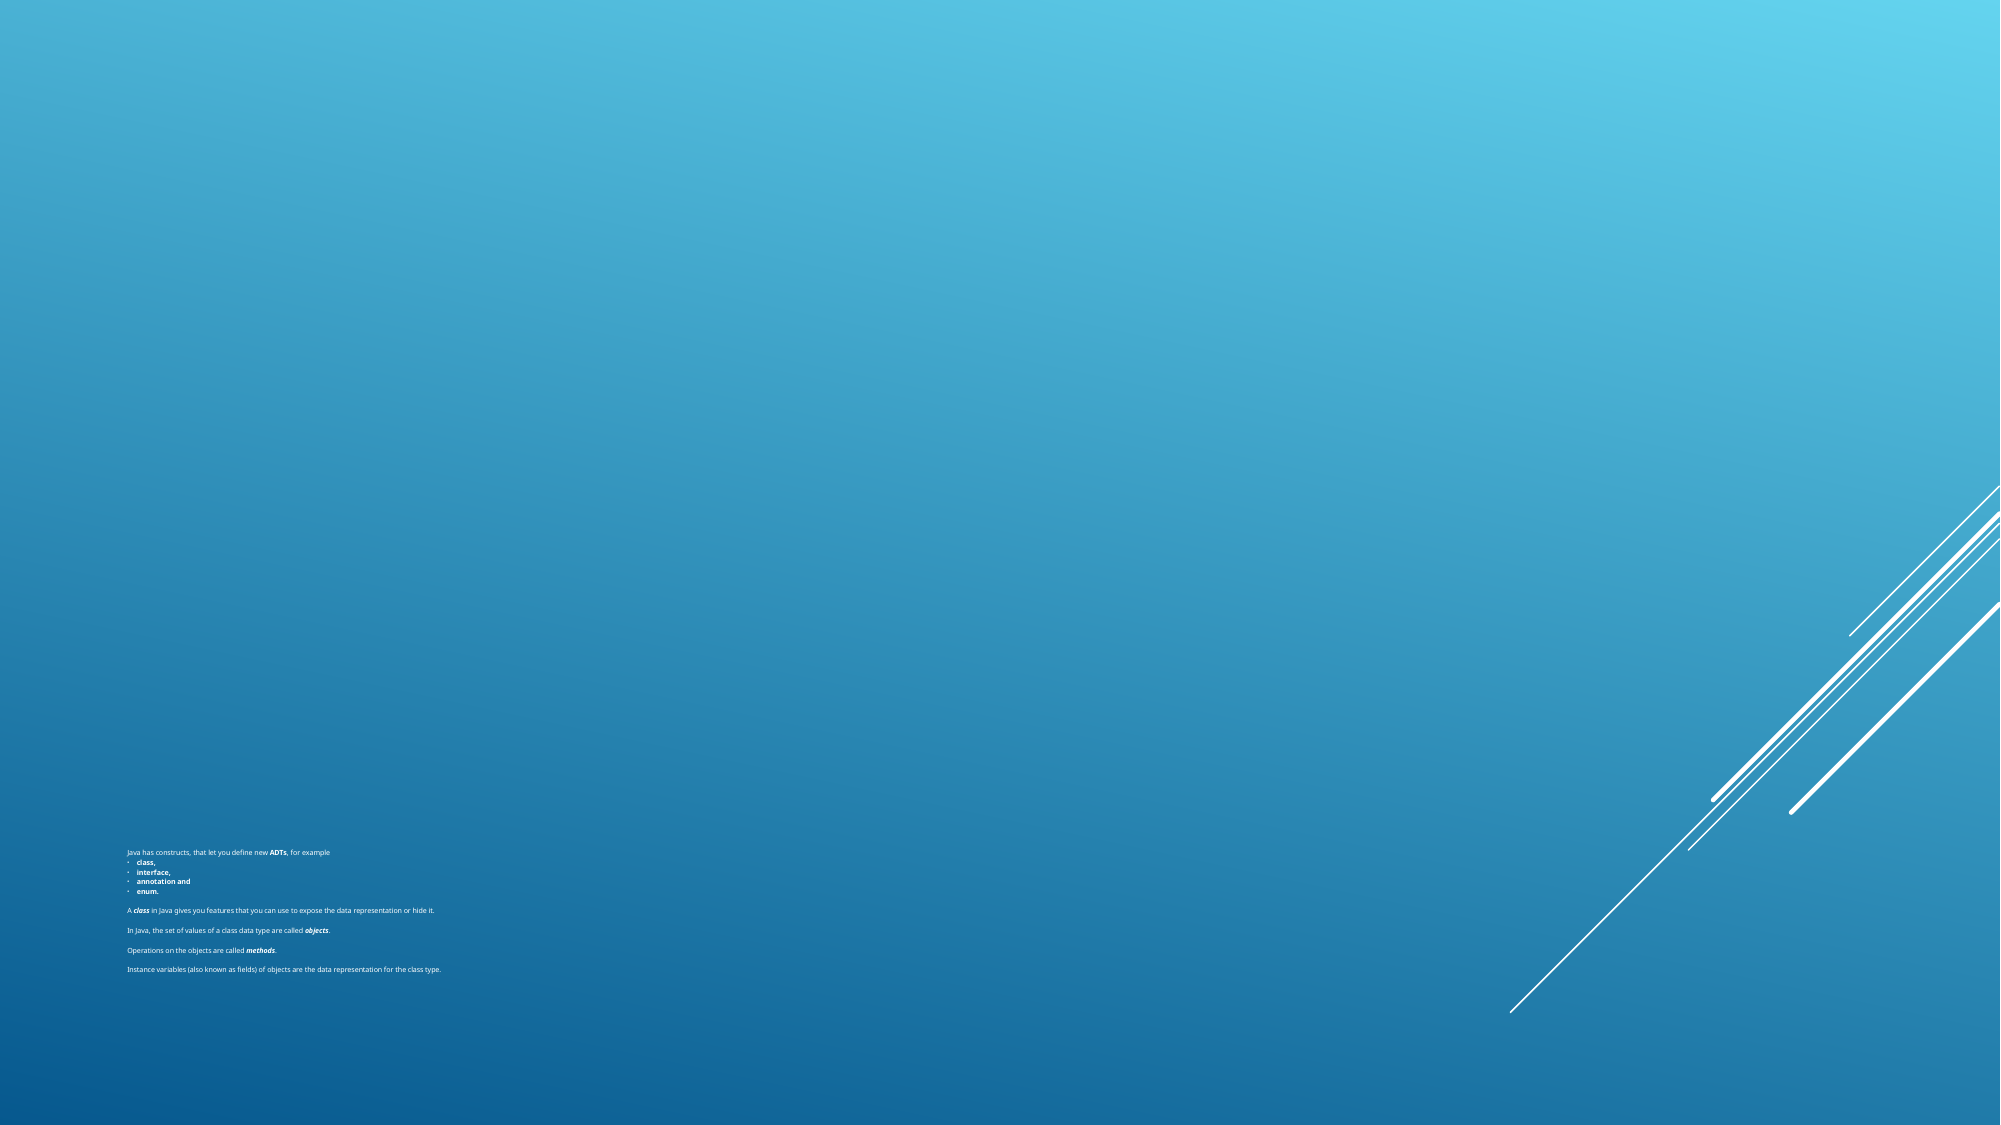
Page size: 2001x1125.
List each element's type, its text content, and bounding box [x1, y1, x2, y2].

list Java has constructs, that let you define new ADTs, for example class, interface, annotation and enum. A class in Java gives you features that you can use to expose the data representation or hide it. In Java, the set of values of a class data type are called objects. Operations on the objects are called methods. Instance variables (also known as fields) of objects are the data representation for the class type. [112, 48, 1513, 1051]
